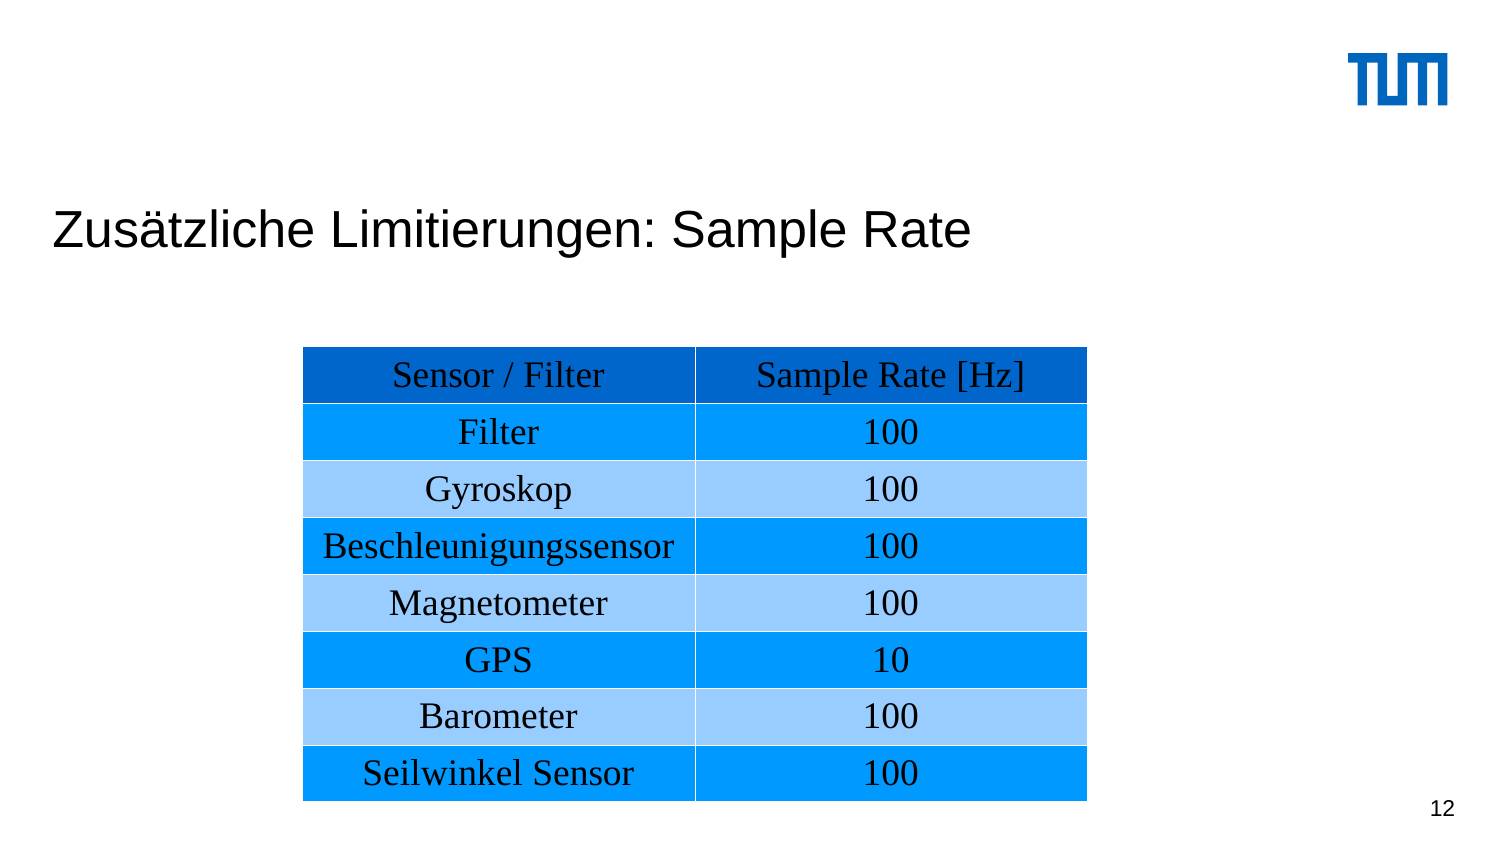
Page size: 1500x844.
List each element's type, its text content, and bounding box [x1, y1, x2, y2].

table_cell 100 [696, 746, 1087, 801]
table_cell 100 [696, 689, 1087, 745]
table_cell 100 [696, 461, 1087, 517]
table_cell Filter [303, 404, 695, 460]
table_header Sensor / Filter [303, 347, 695, 403]
table_cell Beschleunigungssensor [303, 518, 695, 574]
table_cell 10 [696, 632, 1087, 688]
table_header Sample Rate [Hz] [696, 347, 1087, 403]
table_cell Magnetometer [303, 575, 695, 631]
title Zusätzliche Limitierungen: Sample Rate [52, 159, 1449, 301]
table_cell Seilwinkel Sensor [303, 746, 695, 801]
table_cell 100 [696, 575, 1087, 631]
table_cell Barometer [303, 689, 695, 745]
table_cell 100 [696, 518, 1087, 574]
table_cell 100 [696, 404, 1087, 460]
table_cell Gyroskop [303, 461, 695, 517]
table_cell GPS [303, 632, 695, 688]
